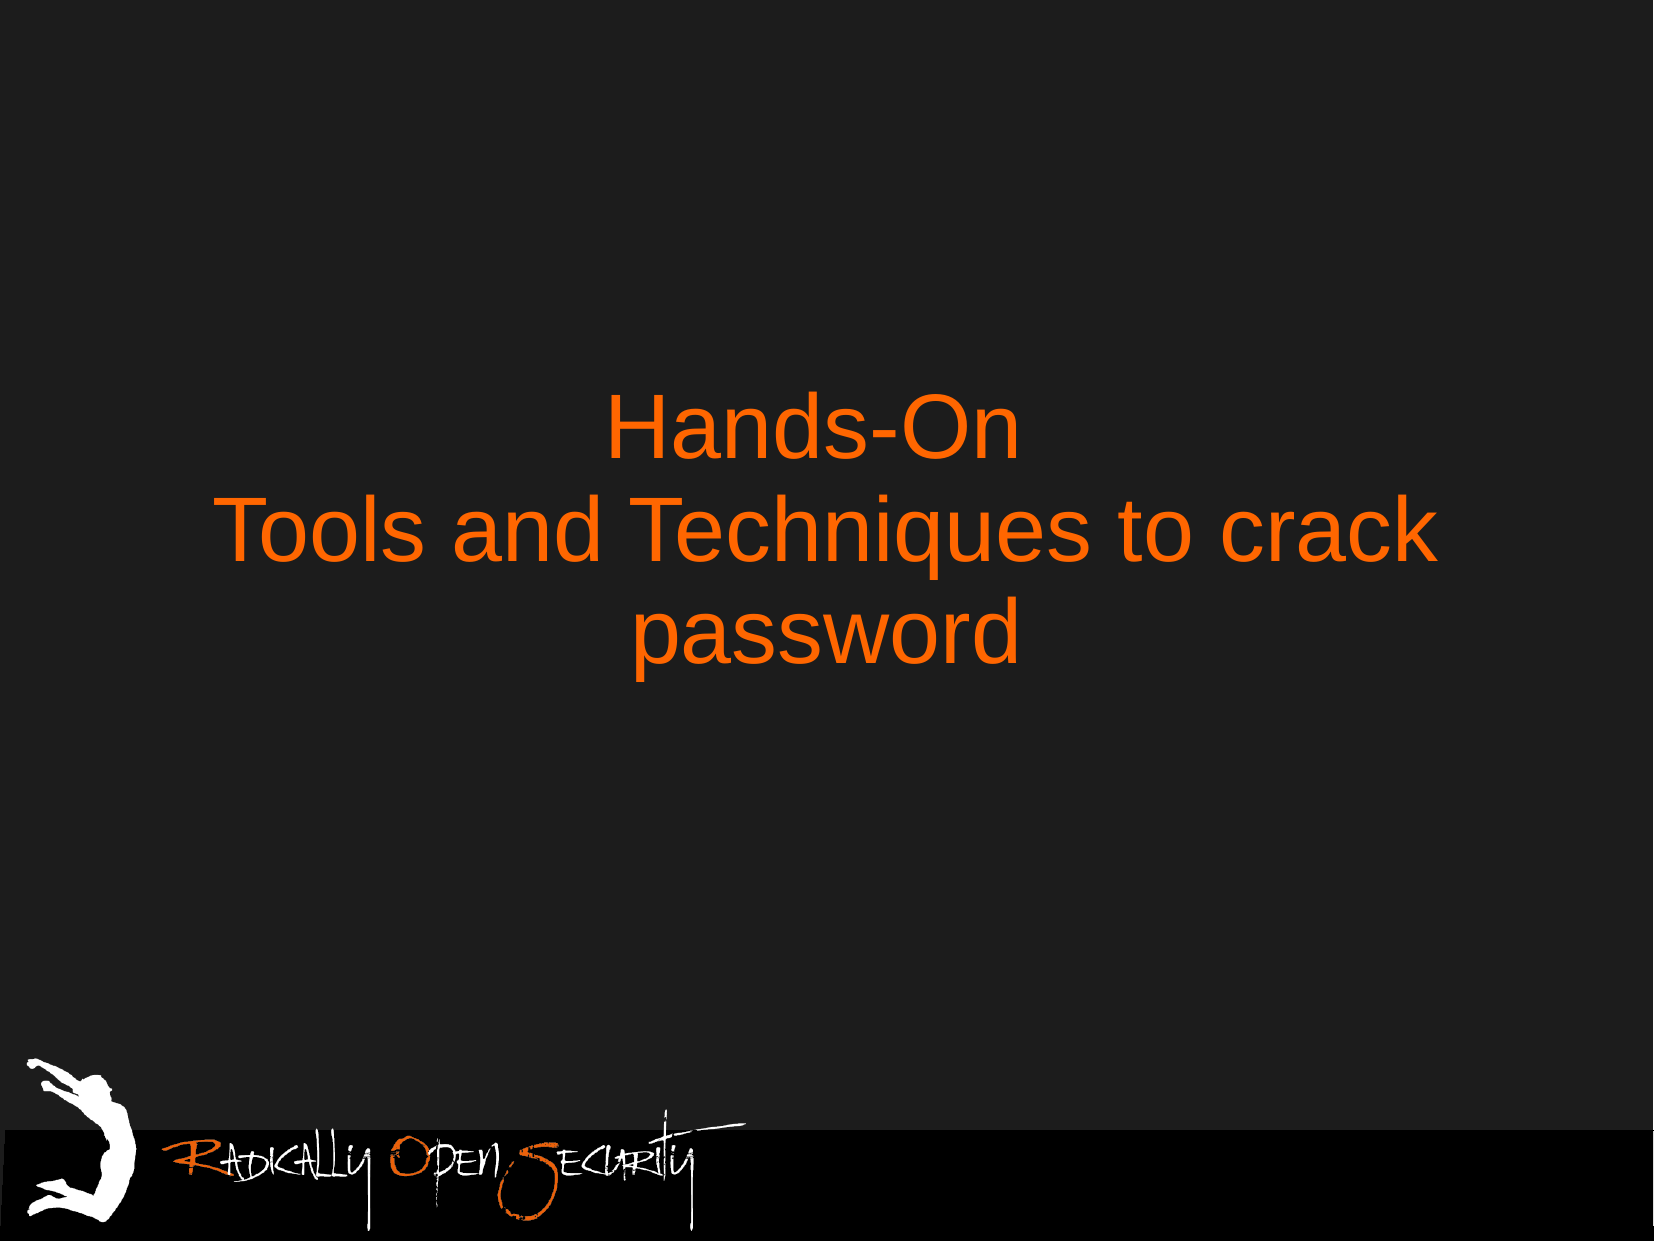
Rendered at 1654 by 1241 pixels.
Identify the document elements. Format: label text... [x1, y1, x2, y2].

subtitle Hands-On Tools and Techniques to crack password [82, 49, 1571, 1010]
picture [0, 1022, 778, 1241]
